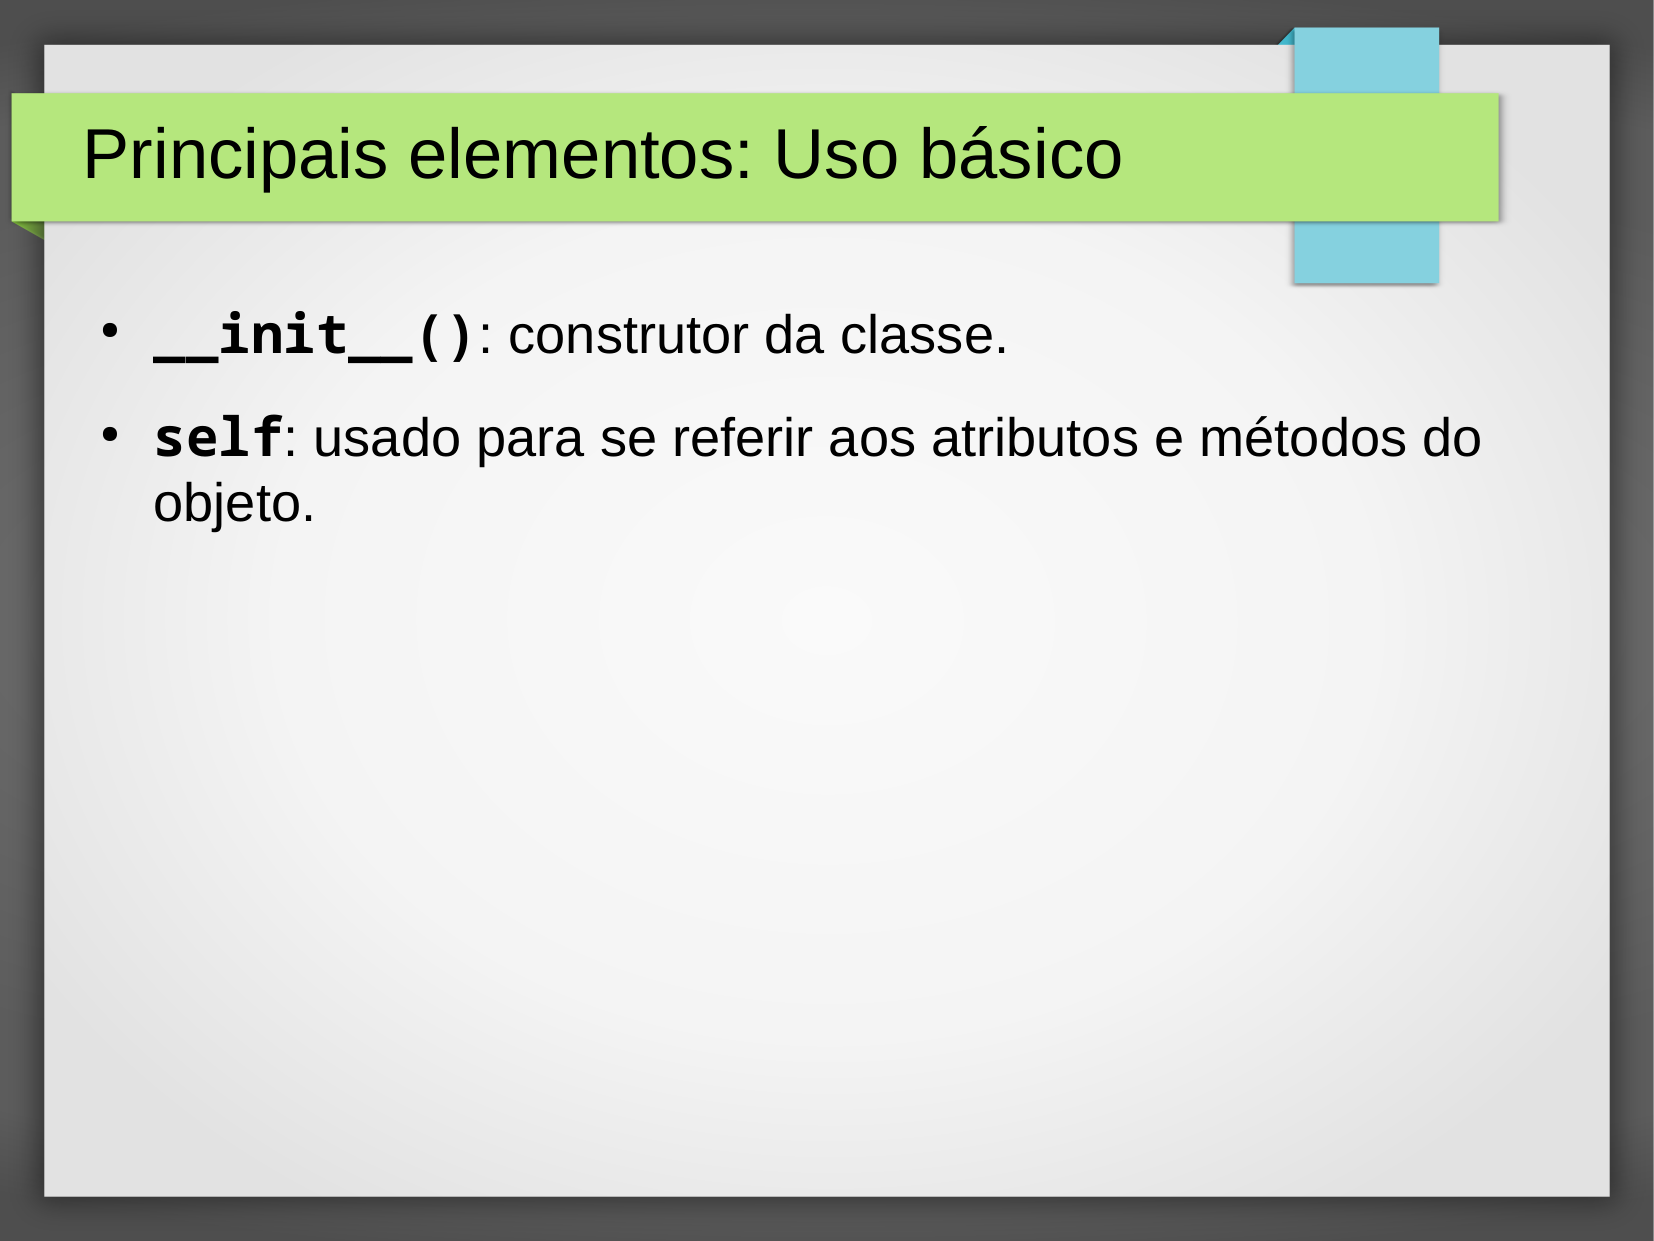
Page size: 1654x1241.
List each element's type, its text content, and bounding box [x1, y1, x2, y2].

picture [0, 0, 1654, 1241]
title Principais elementos: Uso básico [82, 94, 1264, 213]
list __init__(): construtor da classe. self: usado para se referir aos atributos e métodos do objeto. [82, 295, 1571, 1099]
